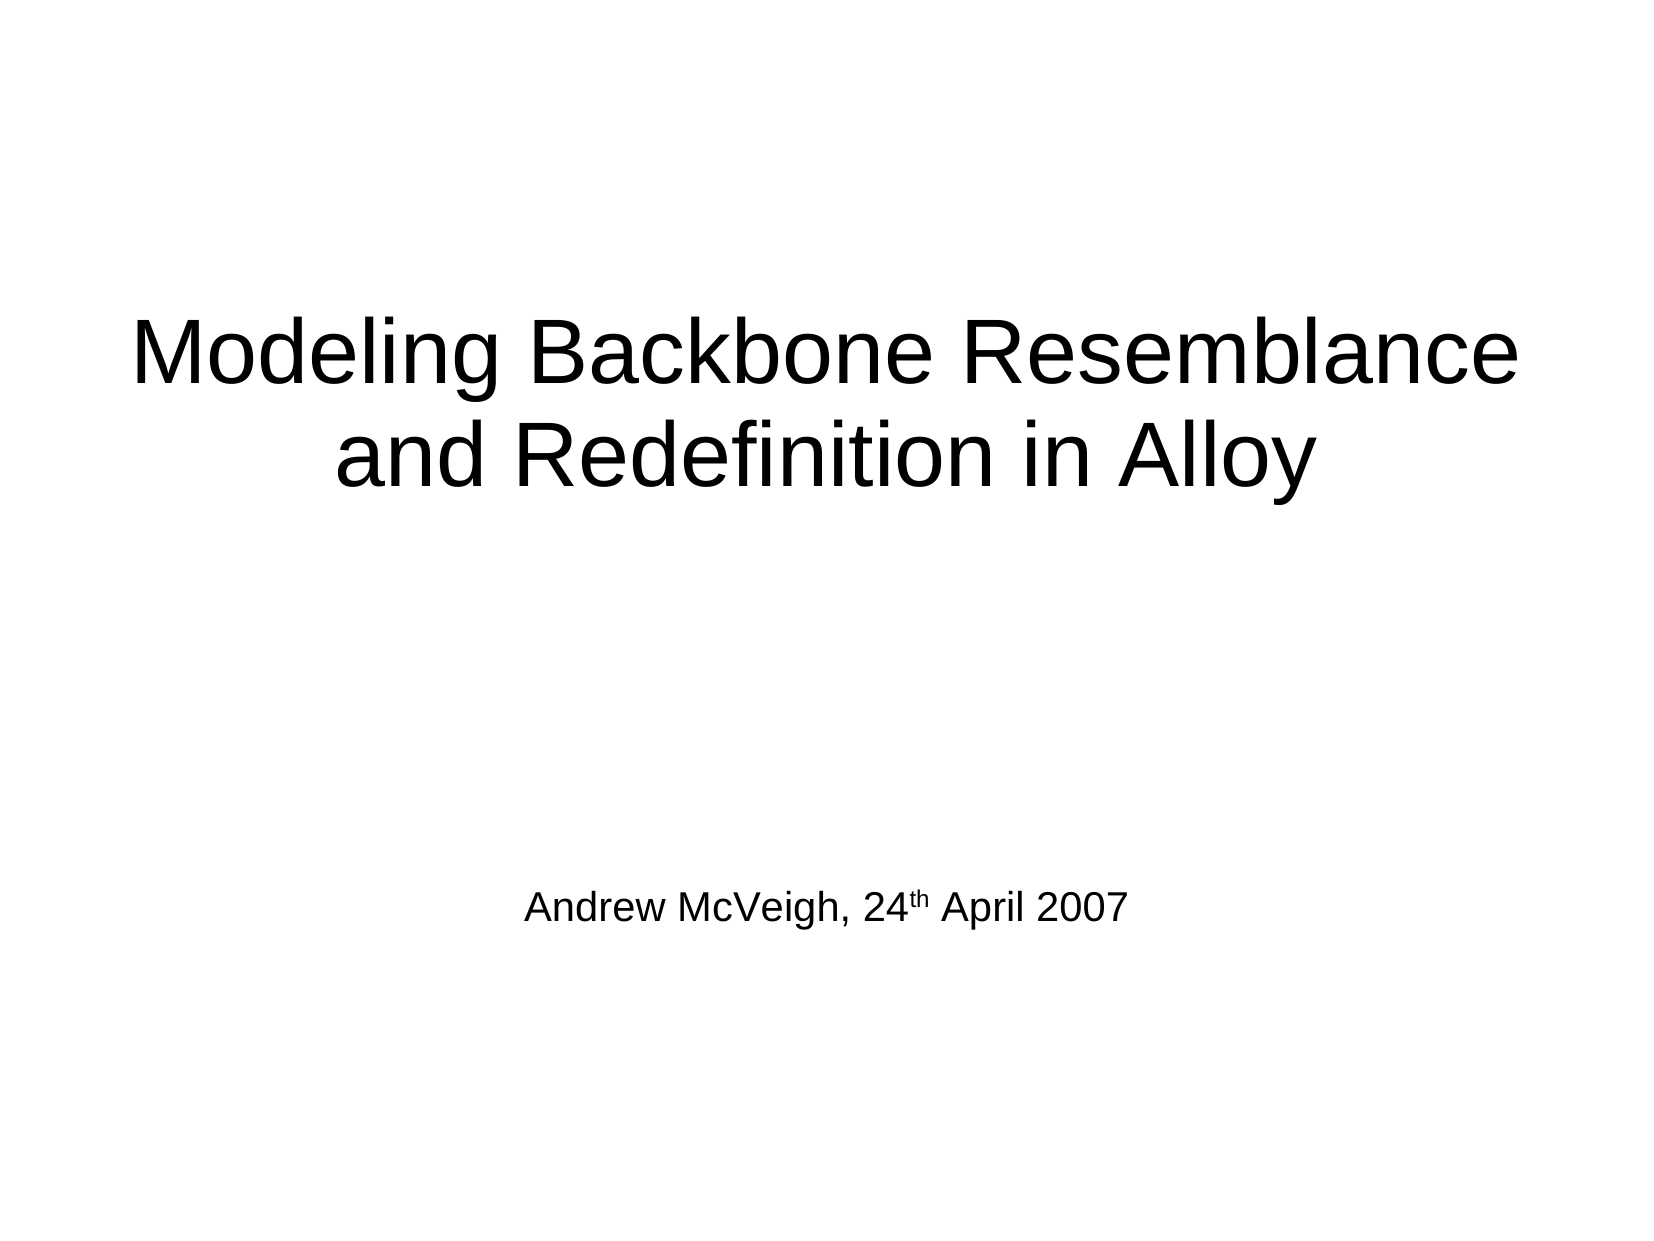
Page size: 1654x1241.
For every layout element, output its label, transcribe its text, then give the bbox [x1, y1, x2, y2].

title Modeling Backbone Resemblance and Redefinition in Alloy [82, 56, 1571, 712]
subtitle Andrew McVeigh, 24th April 2007 [82, 712, 1571, 1102]
